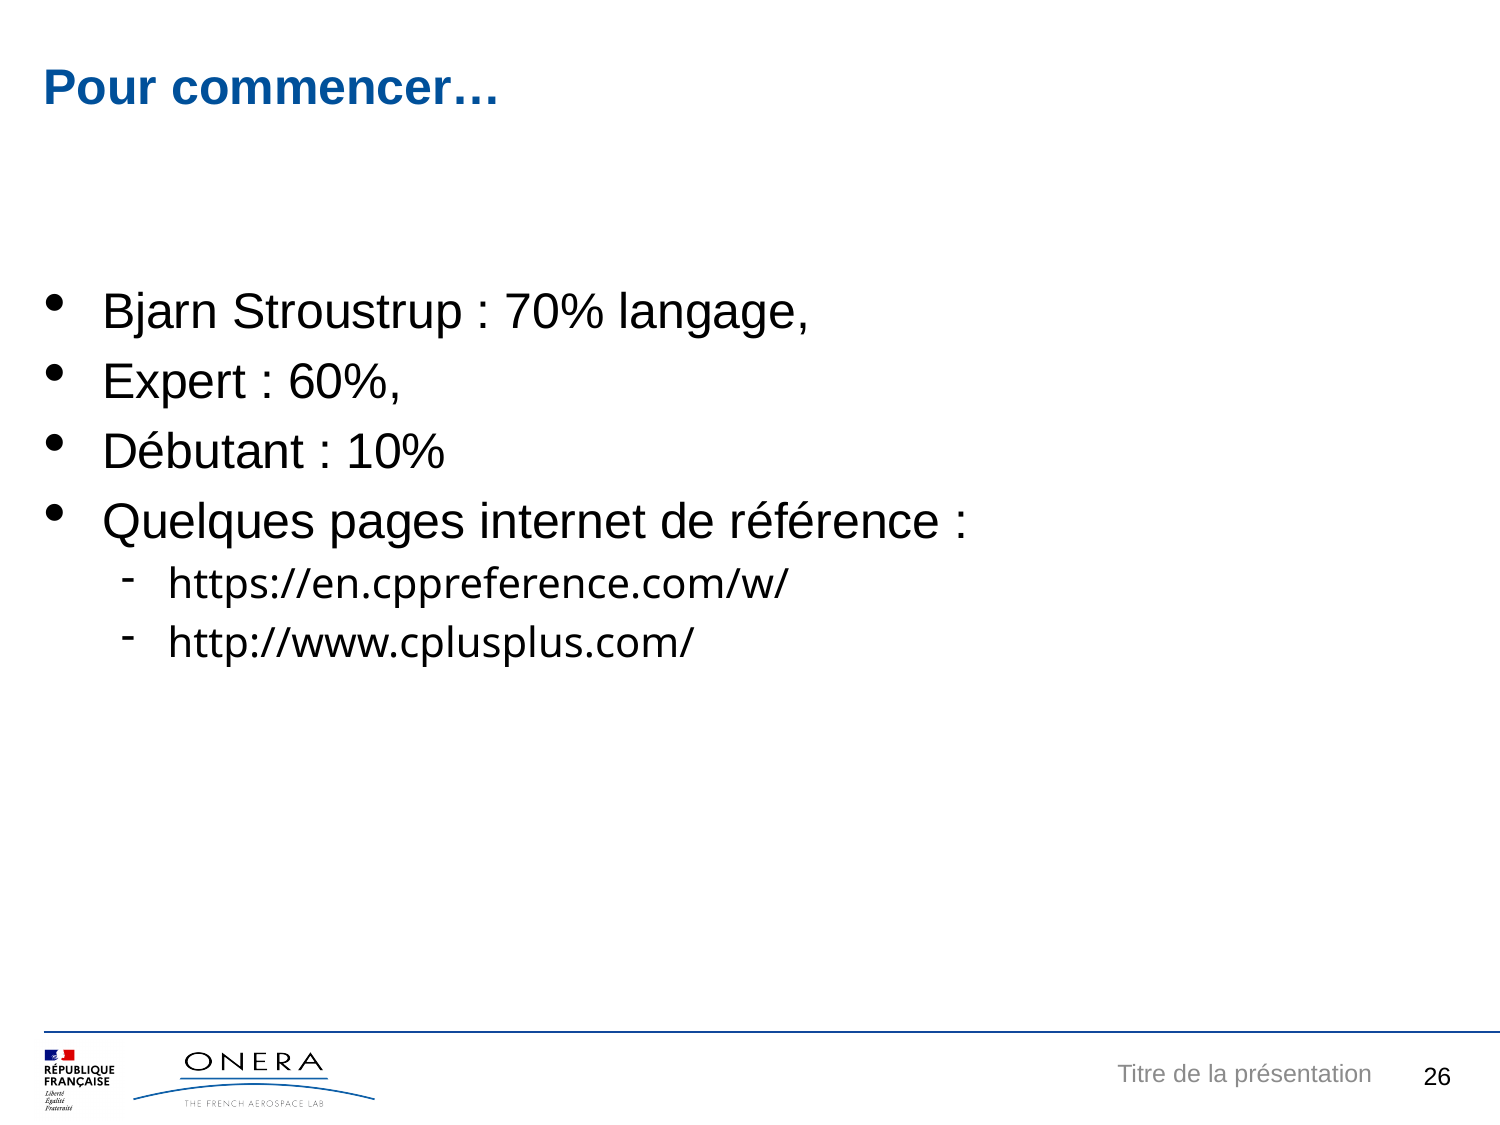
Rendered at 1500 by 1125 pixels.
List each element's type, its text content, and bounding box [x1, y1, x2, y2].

picture [34, 1039, 125, 1121]
text_box Titre de la présentation [466, 1042, 1388, 1103]
text_box Pour commencer… [43, 0, 1486, 169]
picture [133, 1052, 375, 1107]
text_box Bjarn Stroustrup : 70% langage, Expert : 60%, Débutant : 10% Quelques pages internet de référence : https://en.cppreference.com/w/ http://www.cplusplus.com/ [45, 278, 1321, 954]
text_box <numéro> [1374, 1025, 1500, 1125]
